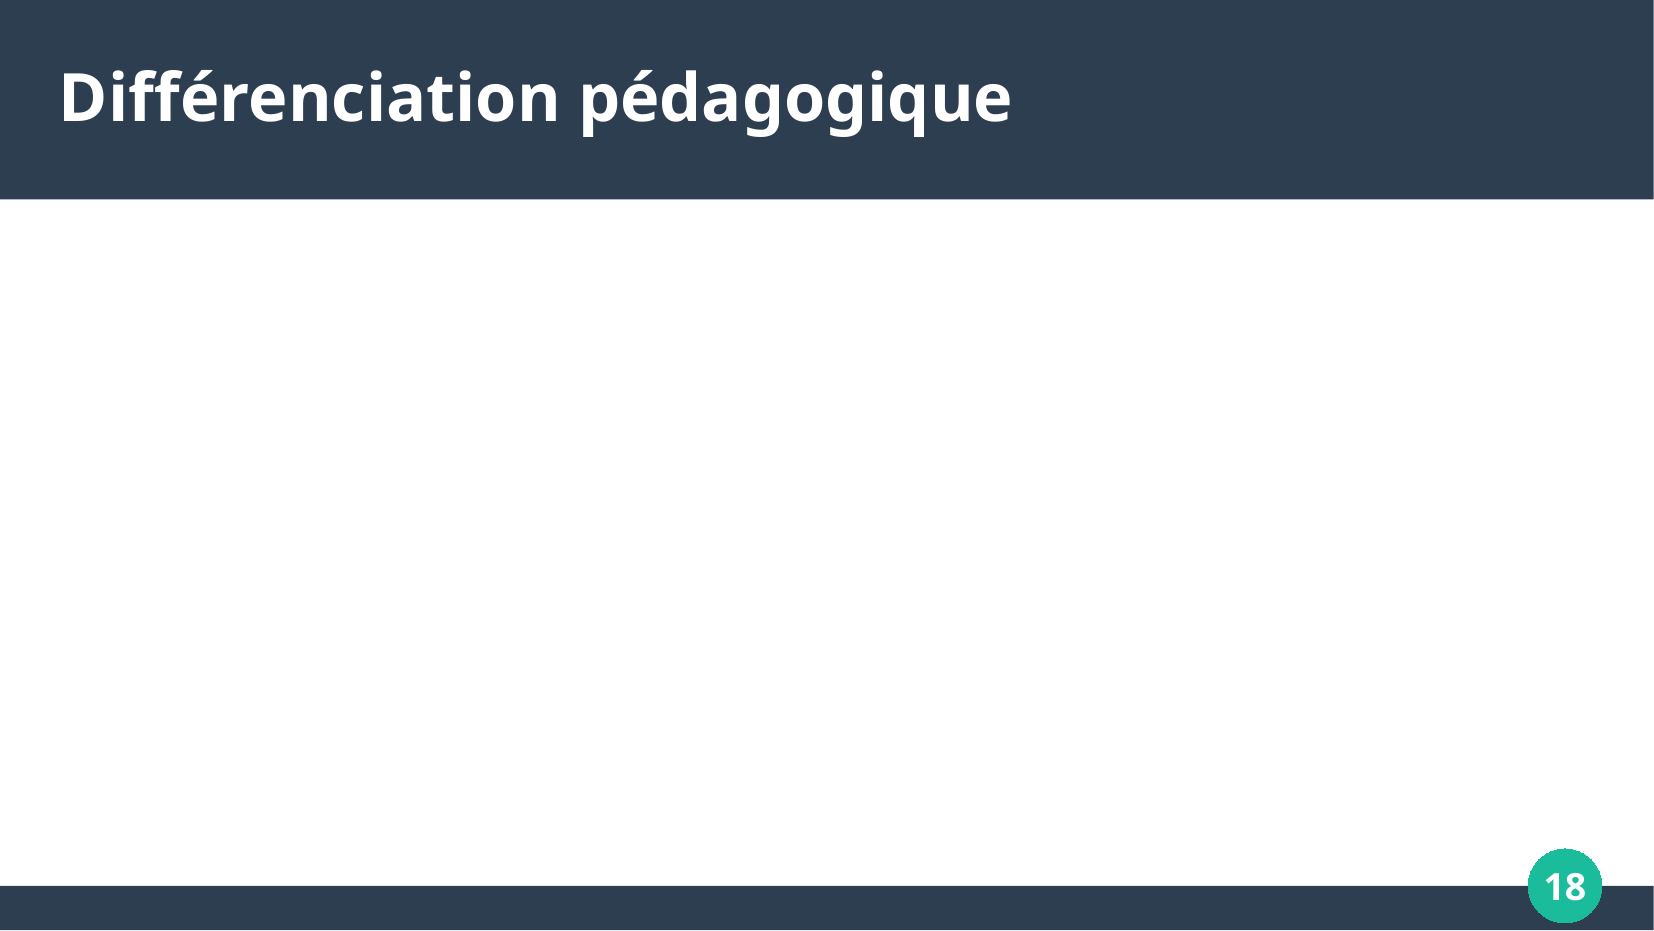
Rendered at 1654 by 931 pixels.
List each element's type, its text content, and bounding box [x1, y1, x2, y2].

title Différenciation pédagogique [59, 37, 1595, 155]
